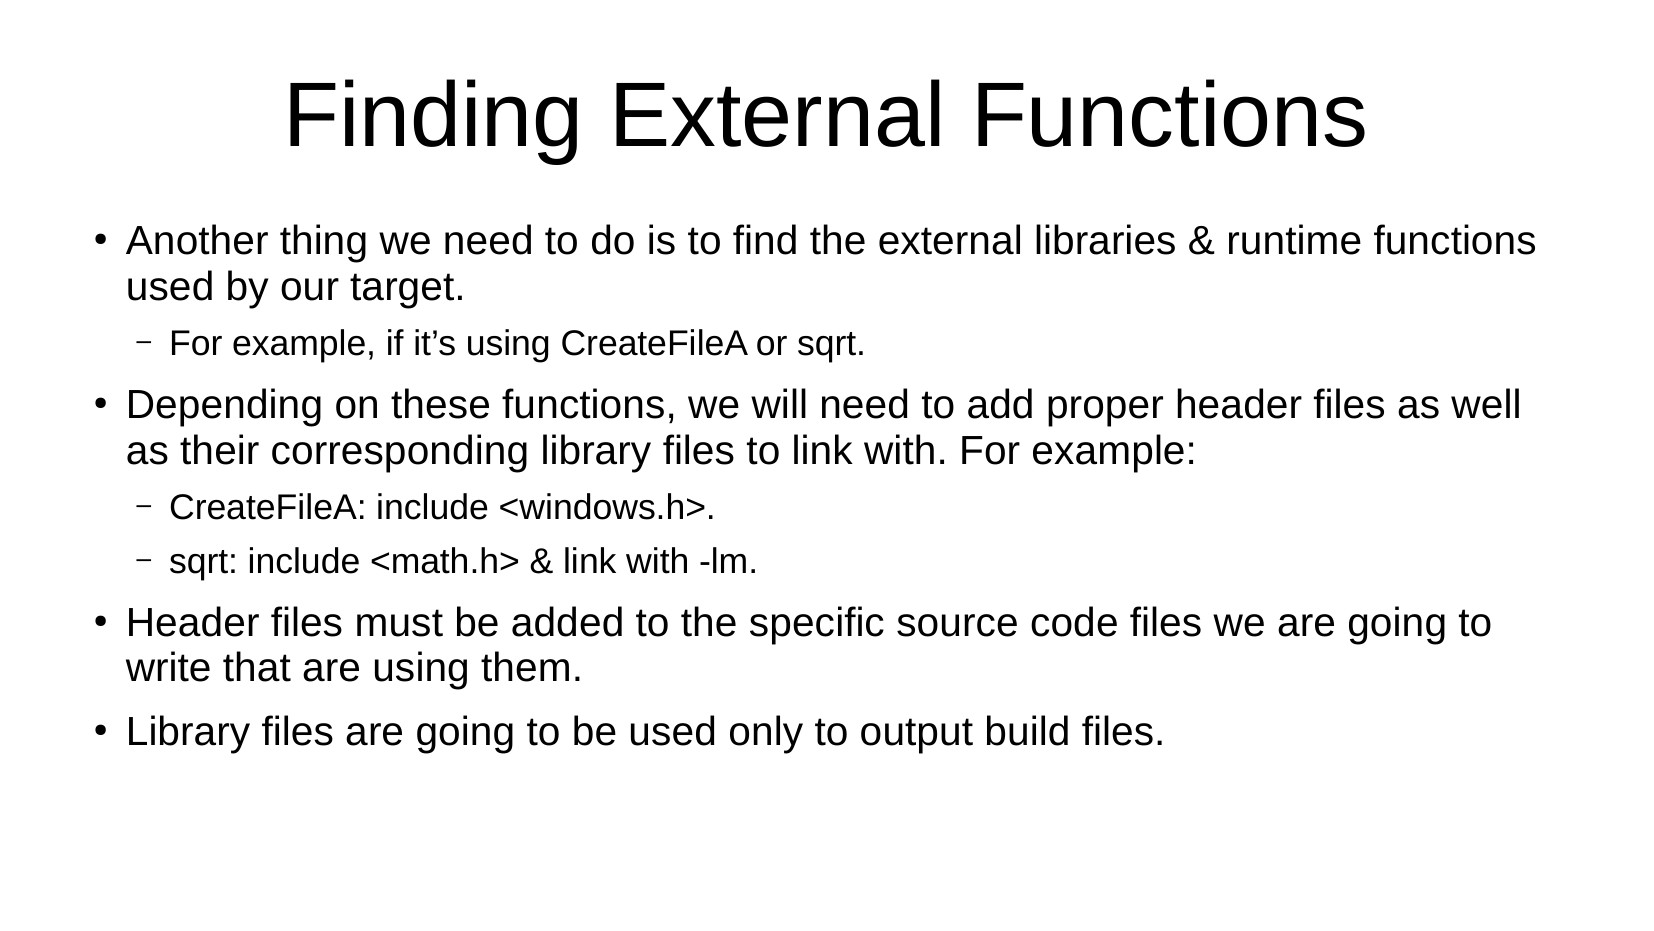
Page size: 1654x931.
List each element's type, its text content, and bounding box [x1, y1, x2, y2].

list Another thing we need to do is to find the external libraries & runtime functions used by our target. For example, if it’s using CreateFileA or sqrt. Depending on these functions, we will need to add proper header files as well as their corresponding library files to link with. For example: CreateFileA: include <windows.h>. sqrt: include <math.h> & link with -lm. Header files must be added to the specific source code files we are going to write that are using them. Library files are going to be used only to output build files. [82, 217, 1571, 758]
title Finding External Functions [82, 37, 1571, 193]
